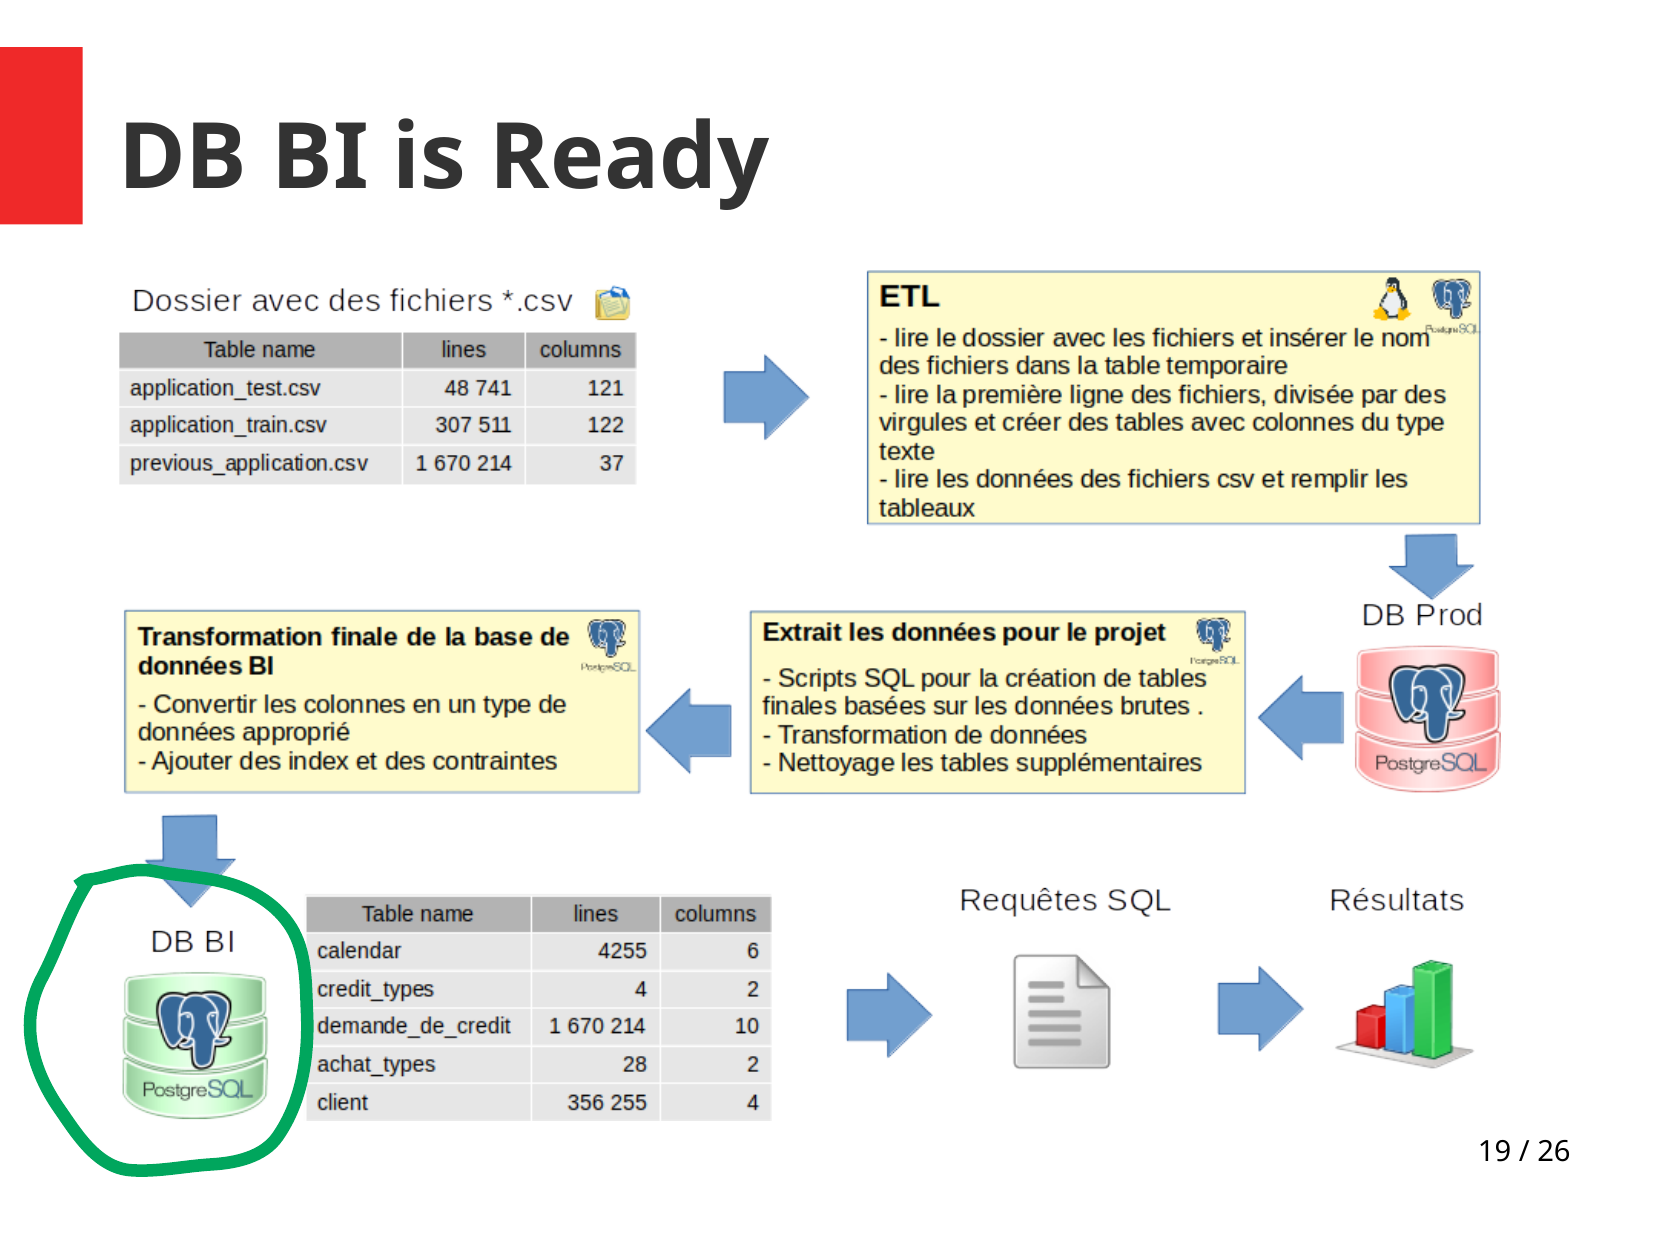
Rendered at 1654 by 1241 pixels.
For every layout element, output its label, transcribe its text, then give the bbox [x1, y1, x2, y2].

picture [118, 877, 301, 1121]
picture [118, 270, 1501, 1121]
title DB BI is Ready [118, 49, 1571, 257]
